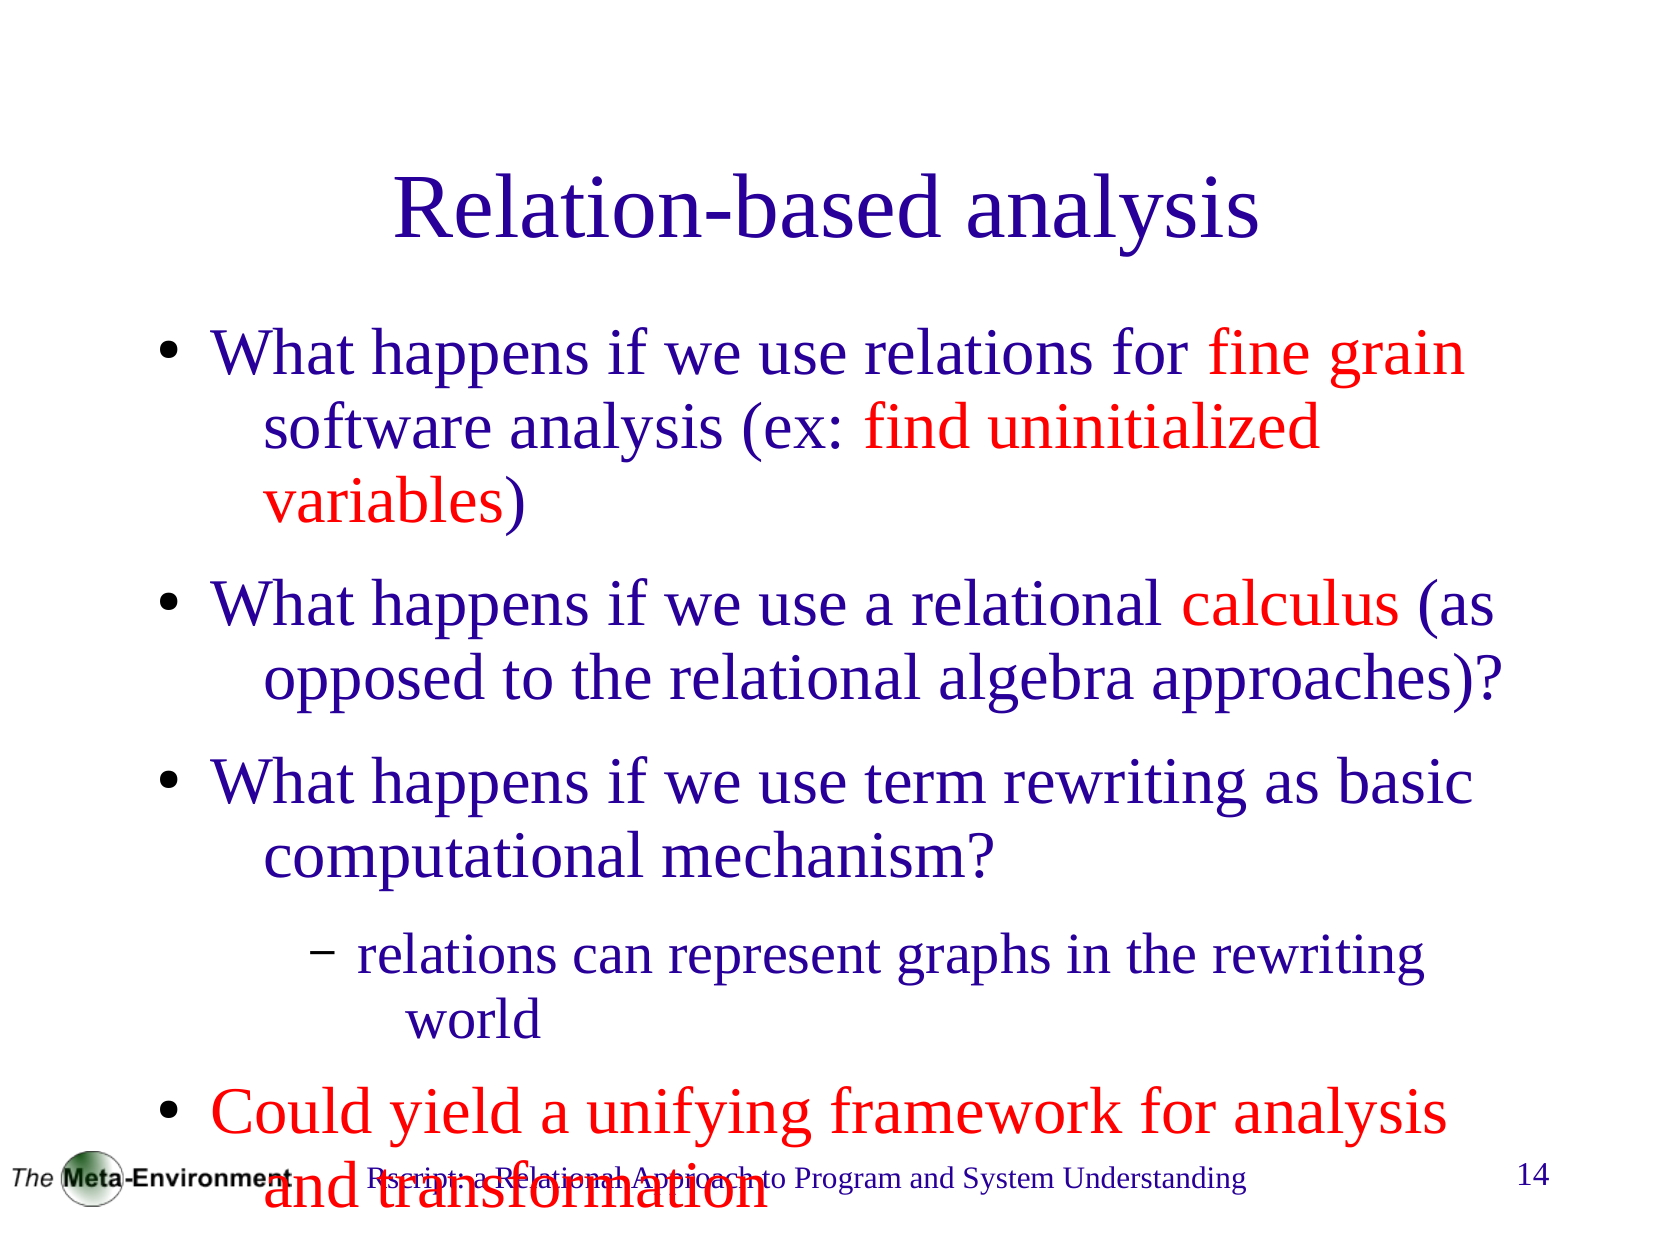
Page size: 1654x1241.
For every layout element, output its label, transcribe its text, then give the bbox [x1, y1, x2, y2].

picture [12, 1151, 121, 1207]
list What happens if we use relations for fine grain software analysis (ex: find uninitialized variables) What happens if we use a relational calculus (as opposed to the relational algebra approaches)? What happens if we use term rewriting as basic computational mechanism? relations can represent graphs in the rewriting world Could yield a unifying framework for analysis and transformation [121, 314, 1534, 1226]
title Relation-based analysis [121, 102, 1534, 311]
